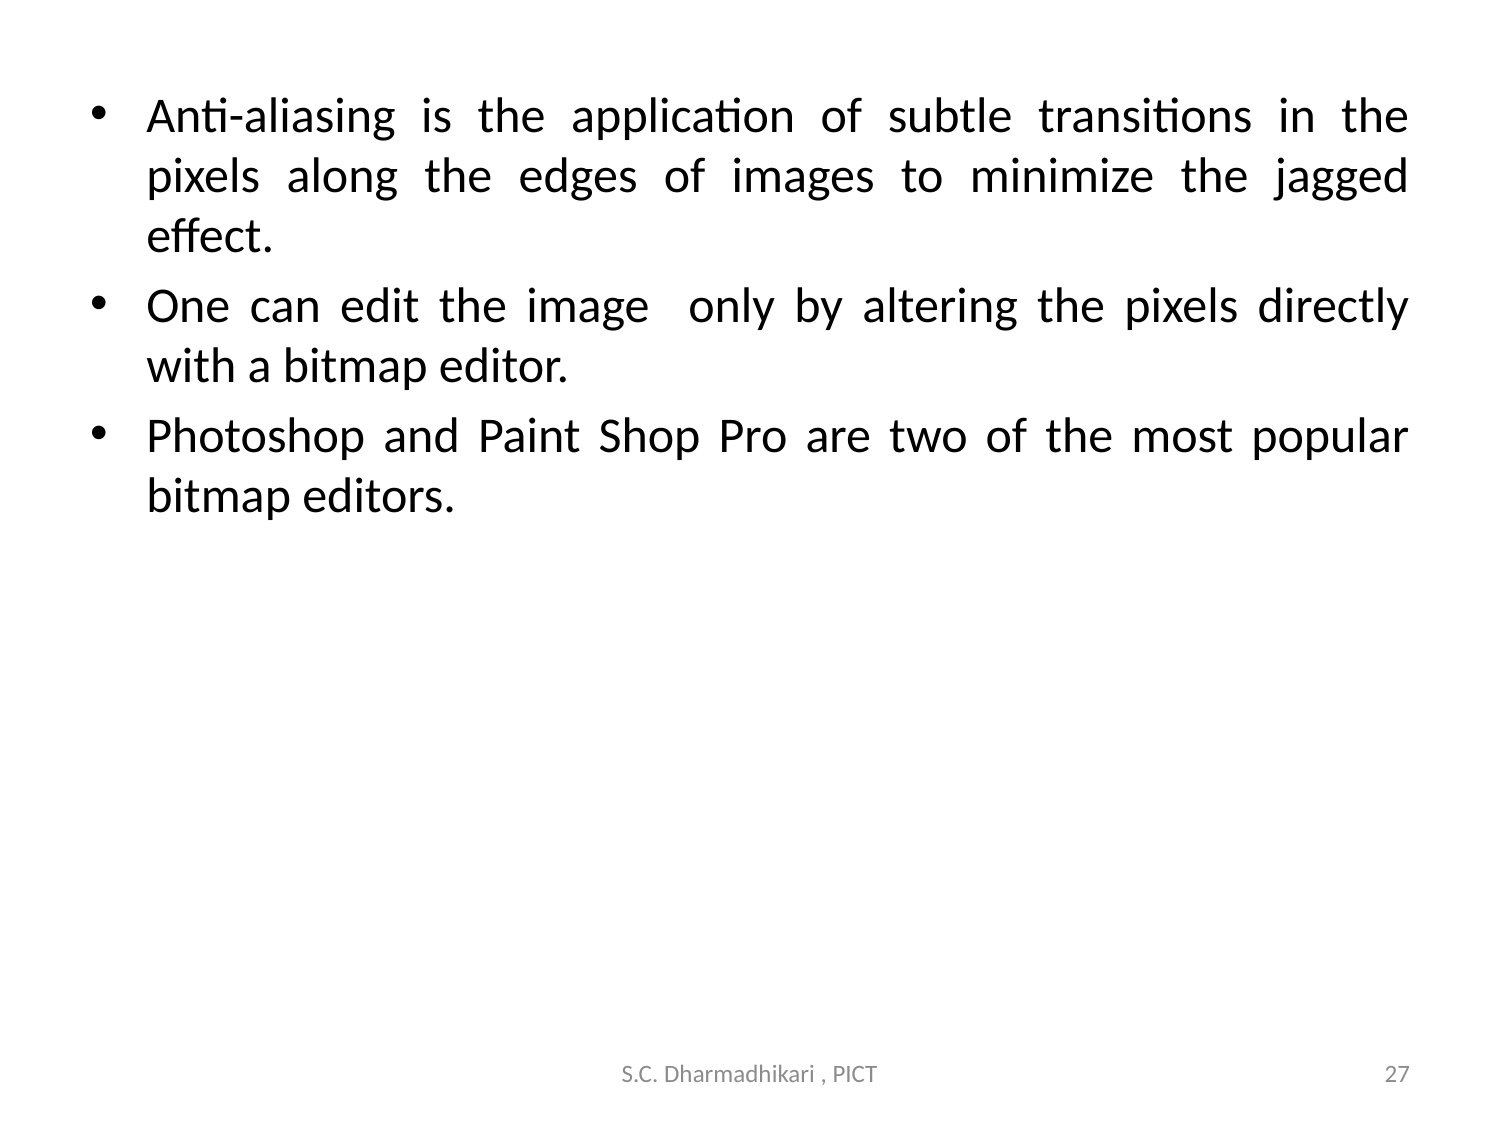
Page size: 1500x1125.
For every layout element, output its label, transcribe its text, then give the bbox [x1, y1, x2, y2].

slide_number <number> [1074, 1042, 1425, 1103]
footer S.C. Dharmadhikari , PICT [512, 1042, 988, 1103]
list Anti-aliasing is the application of subtle transitions in the pixels along the edges of images to minimize the jagged effect. One can edit the image only by altering the pixels directly with a bitmap editor. Photoshop and Paint Shop Pro are two of the most popular bitmap editors. [75, 75, 1425, 1005]
